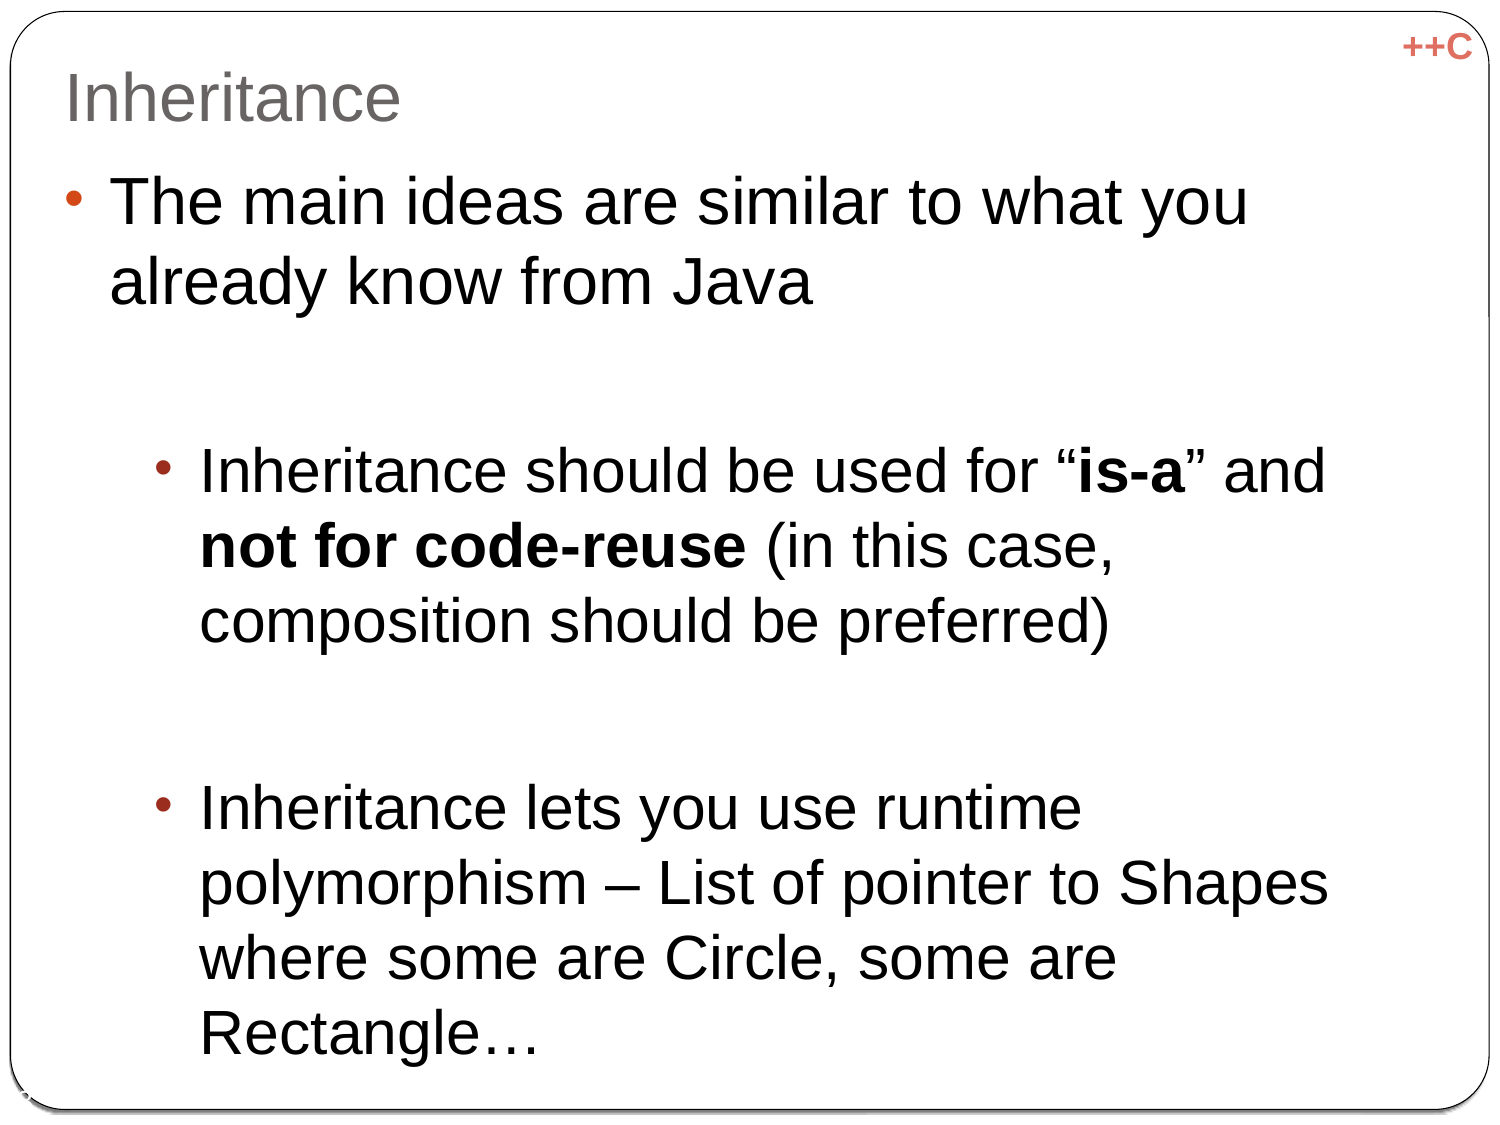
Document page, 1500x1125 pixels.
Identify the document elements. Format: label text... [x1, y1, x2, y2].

title Inheritance [50, 45, 1450, 149]
slide_number <number> [0, 1074, 50, 1125]
list The main ideas are similar to what you already know from Java Inheritance should be used for “is-a” and not for code-reuse (in this case, composition should be preferred) Inheritance lets you use runtime polymorphism – List of pointer to Shapes where some are Circle, some are Rectangle… [50, 149, 1450, 1088]
